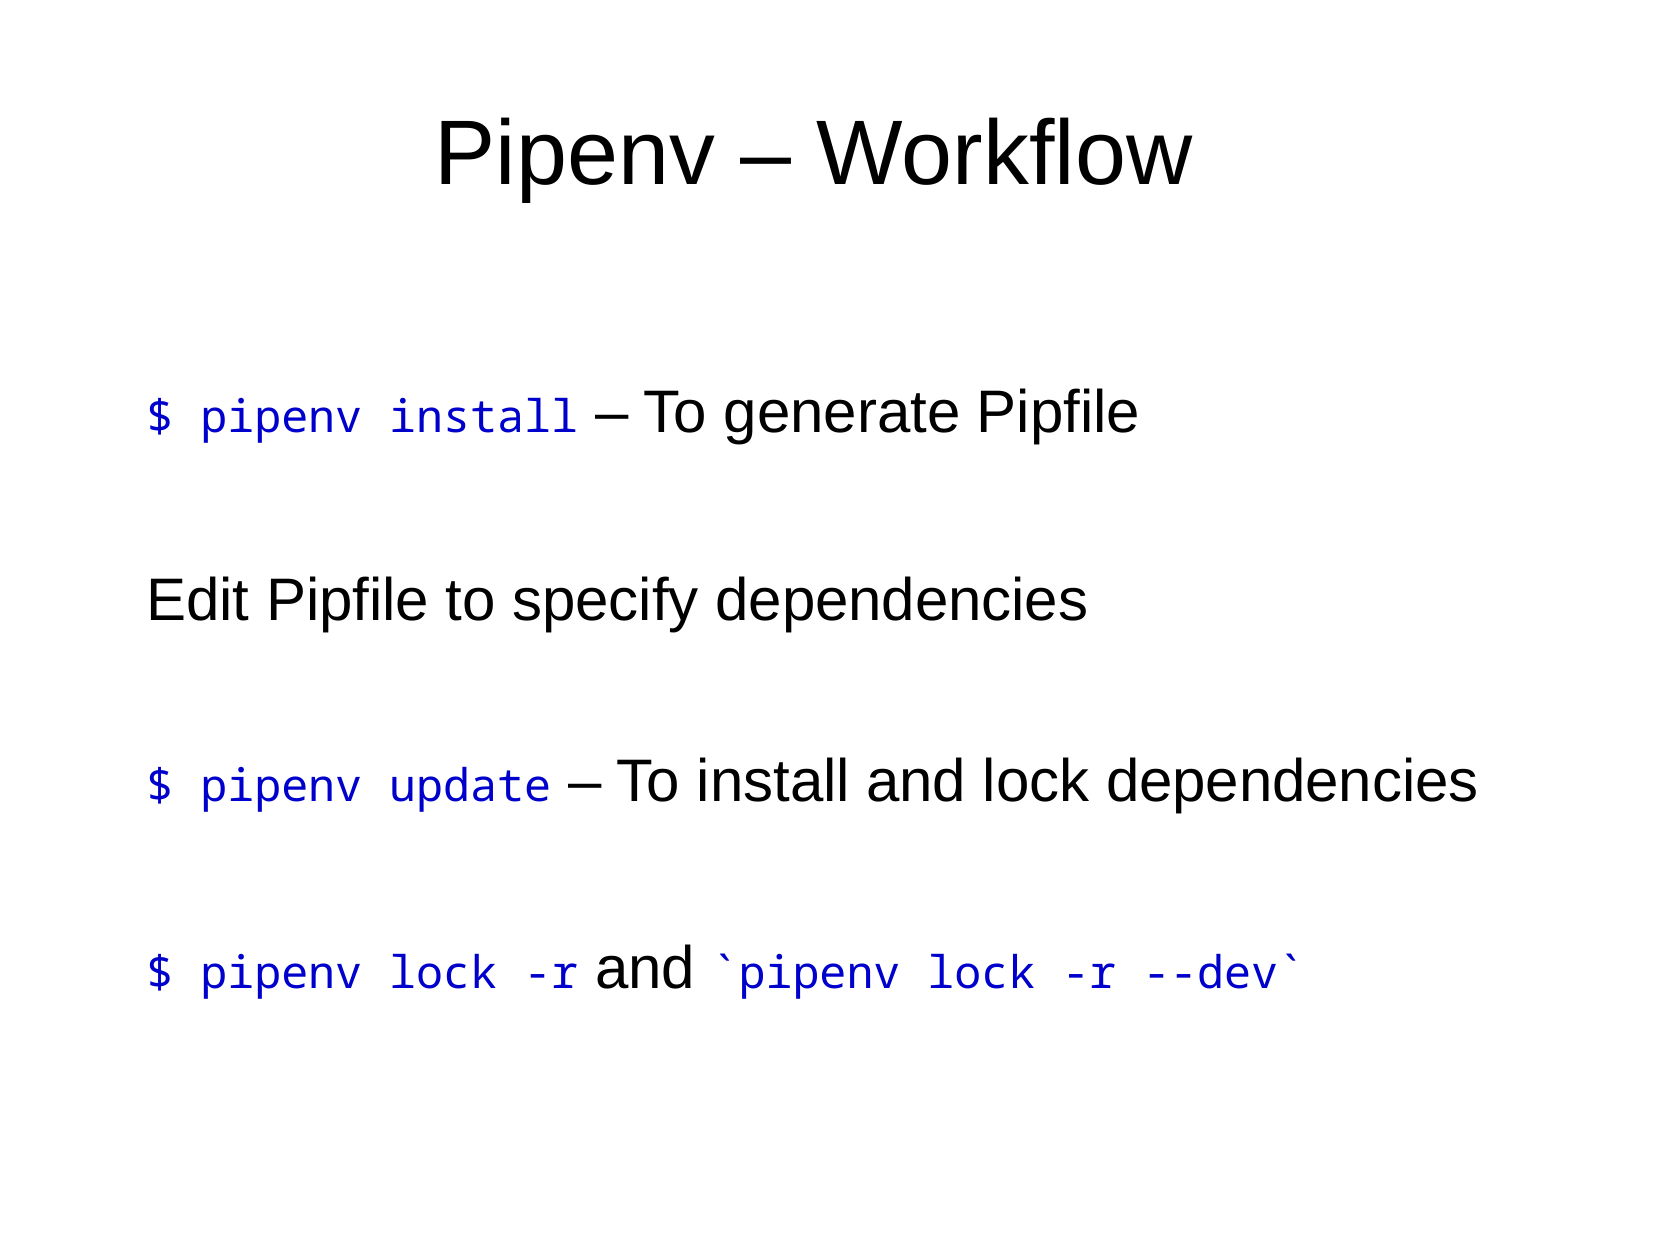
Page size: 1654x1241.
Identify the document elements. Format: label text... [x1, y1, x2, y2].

list $ pipenv install – To generate Pipfile Edit Pipfile to specify dependencies $ pipenv update – To install and lock dependencies $ pipenv lock -r and `pipenv lock -r --dev` [82, 290, 1571, 1010]
title Pipenv – Workflow [82, 49, 1571, 257]
